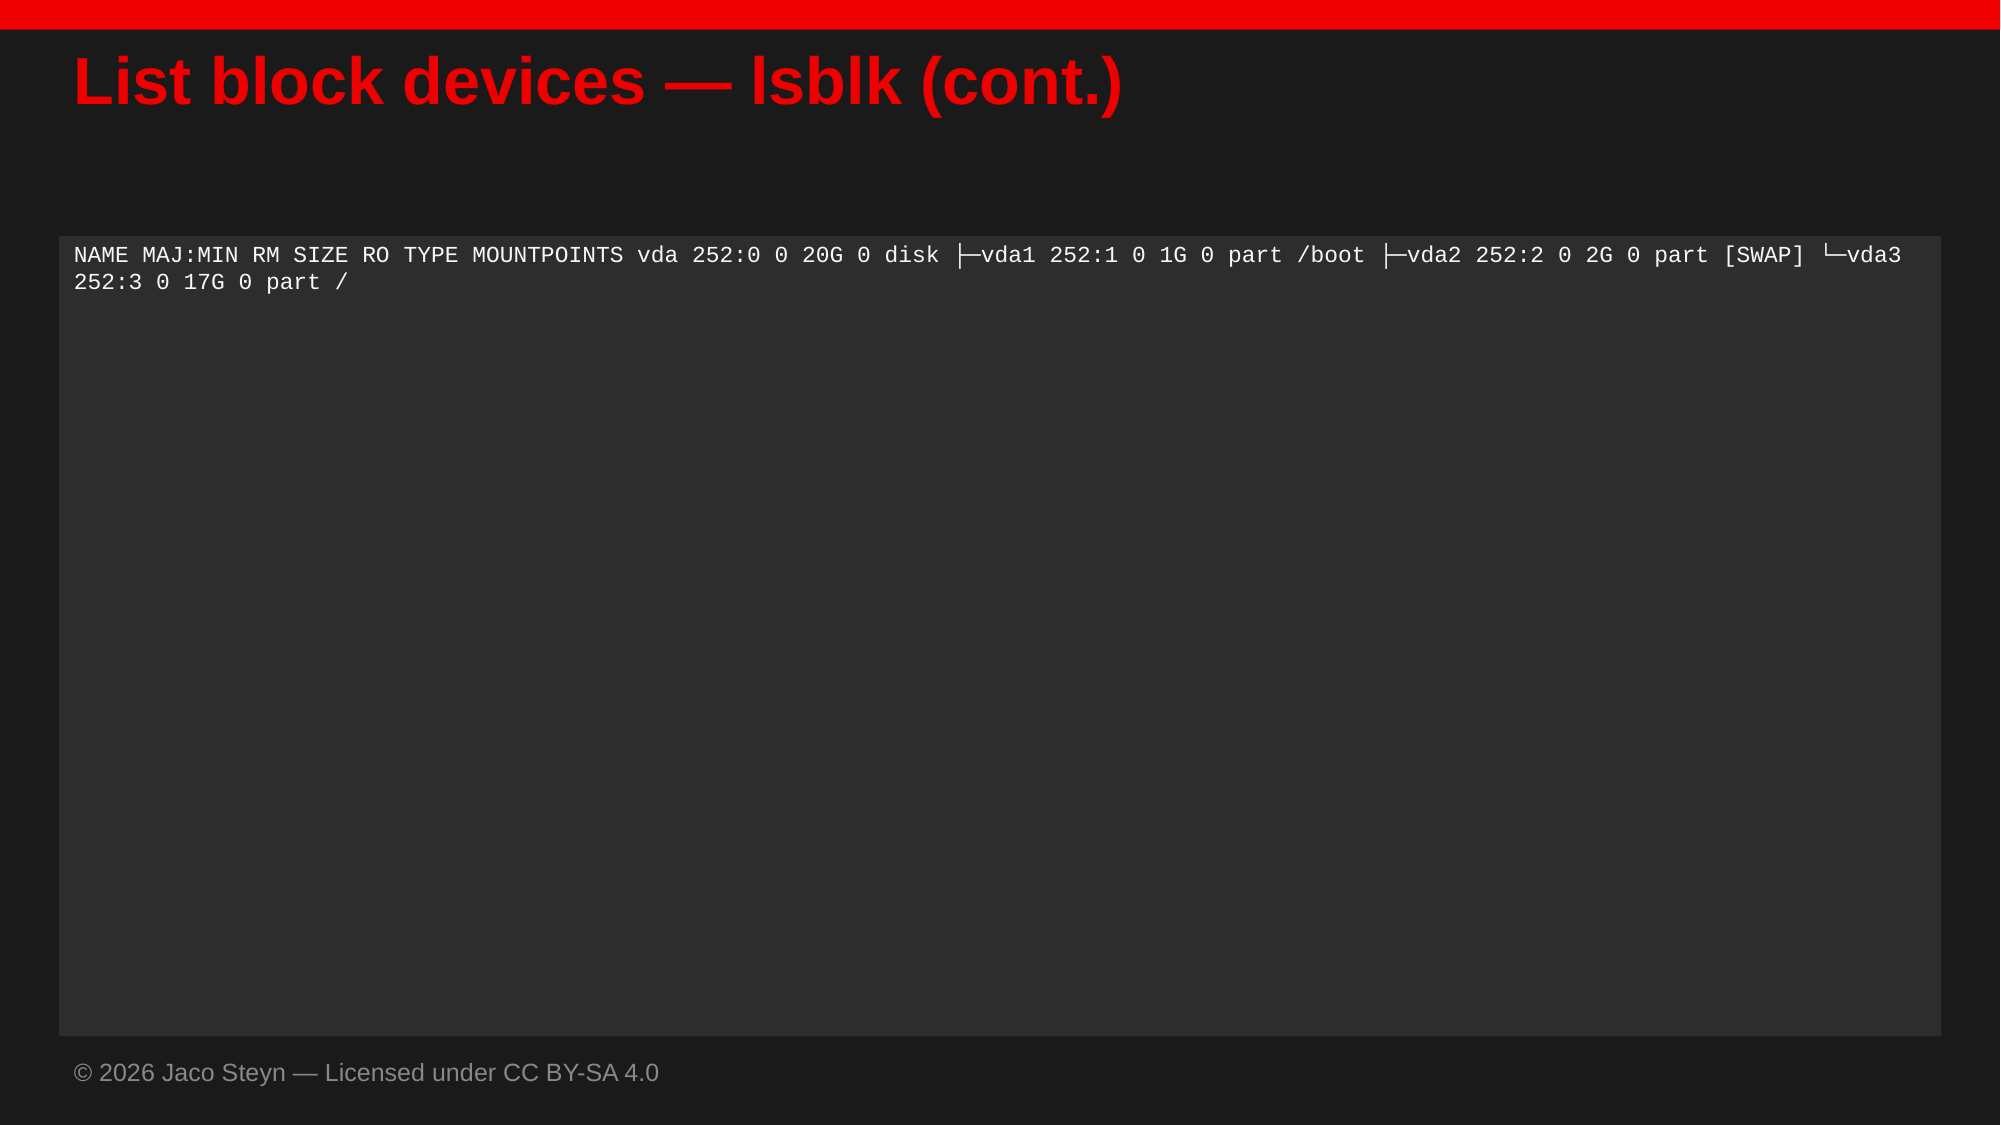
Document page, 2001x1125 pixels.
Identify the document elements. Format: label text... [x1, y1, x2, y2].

text_box [0, 0, 2001, 30]
text_box © 2026 Jaco Steyn — Licensed under CC BY-SA 4.0 [59, 1051, 1942, 1093]
text_box NAME MAJ:MIN RM SIZE RO TYPE MOUNTPOINTS vda 252:0 0 20G 0 disk ├─vda1 252:1 0 1G 0 part /boot ├─vda2 252:2 0 2G 0 part [SWAP] └─vda3 252:3 0 17G 0 part / [59, 236, 1942, 1037]
text_box List block devices — lsblk (cont.) [59, 36, 1942, 208]
